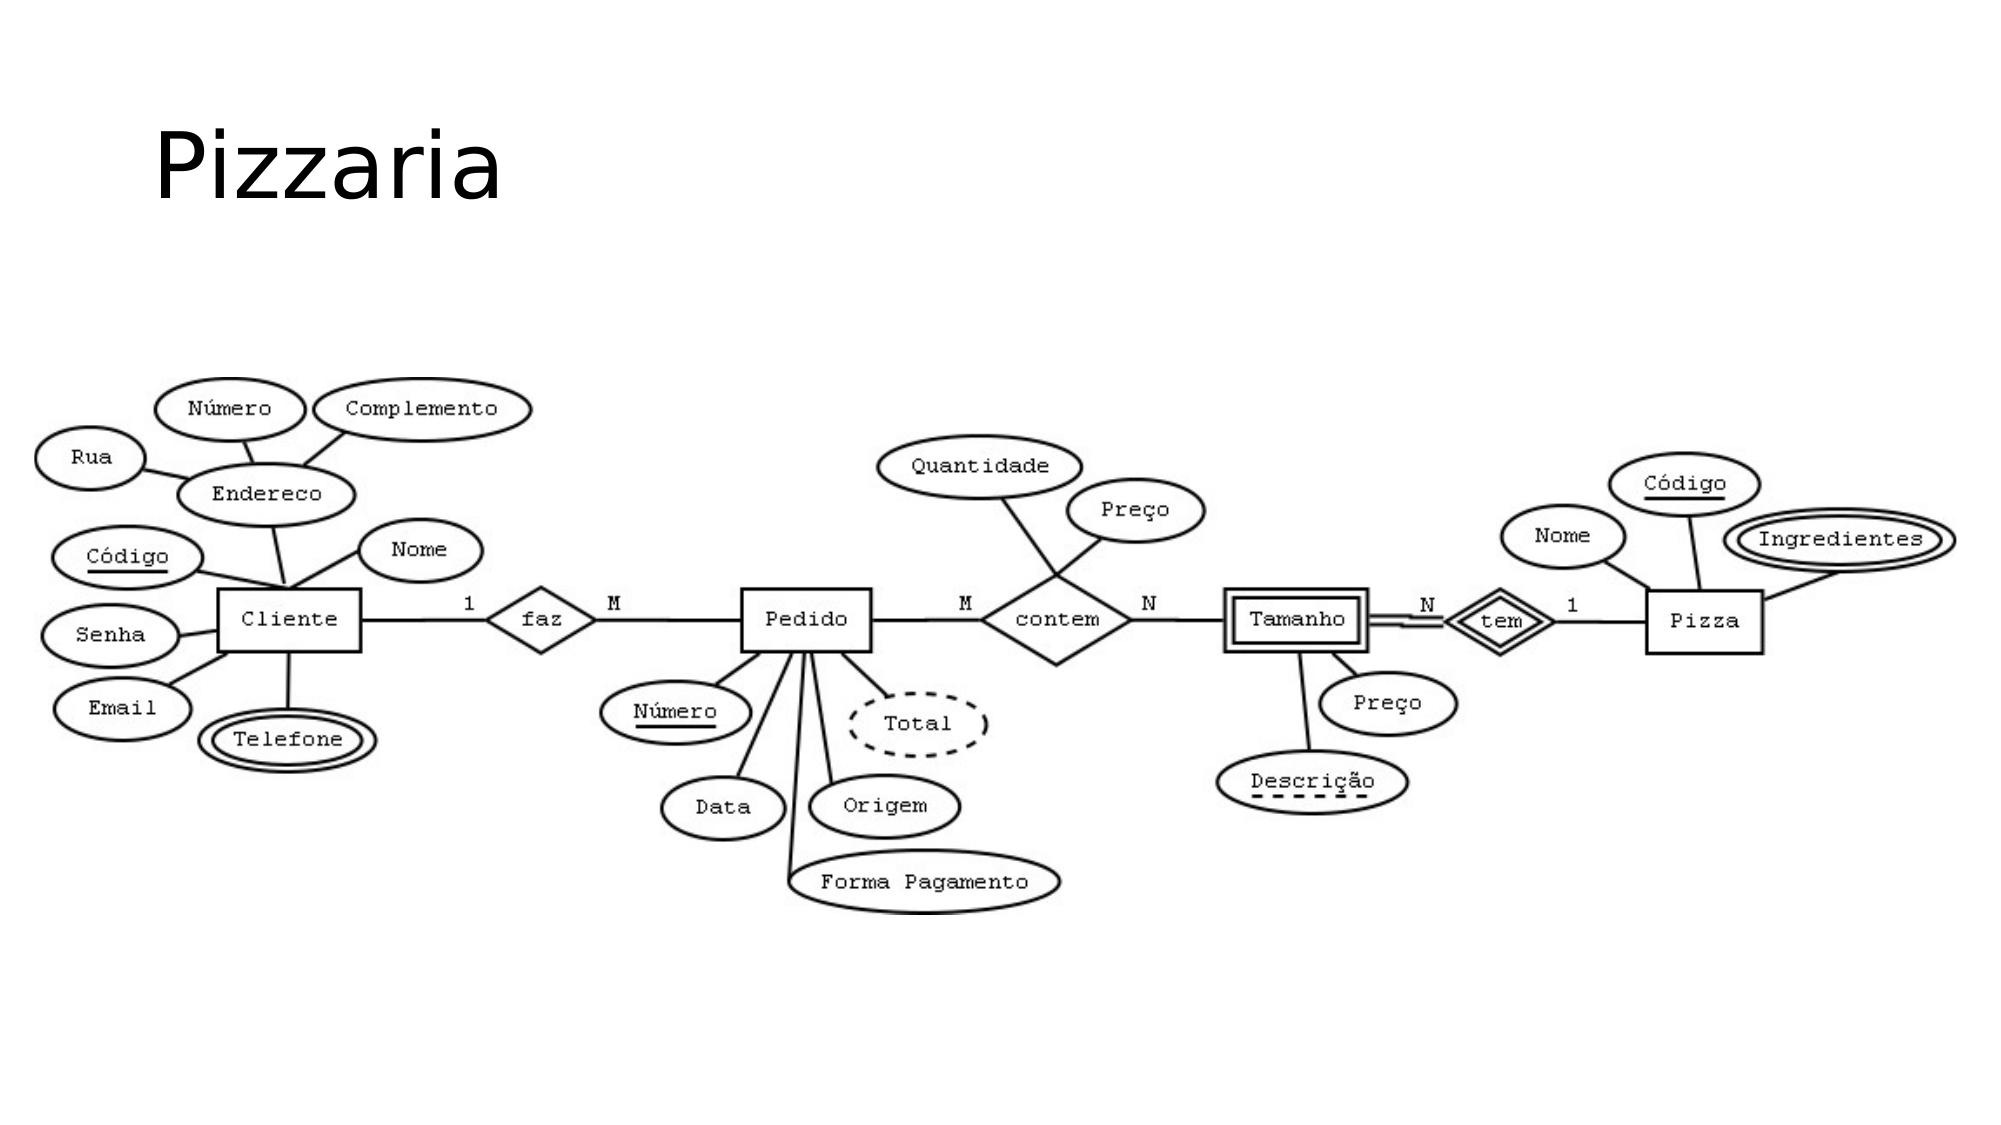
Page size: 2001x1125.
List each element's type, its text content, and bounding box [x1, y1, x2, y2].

text_box [34, 377, 1957, 915]
title Pizzaria [150, 104, 567, 327]
